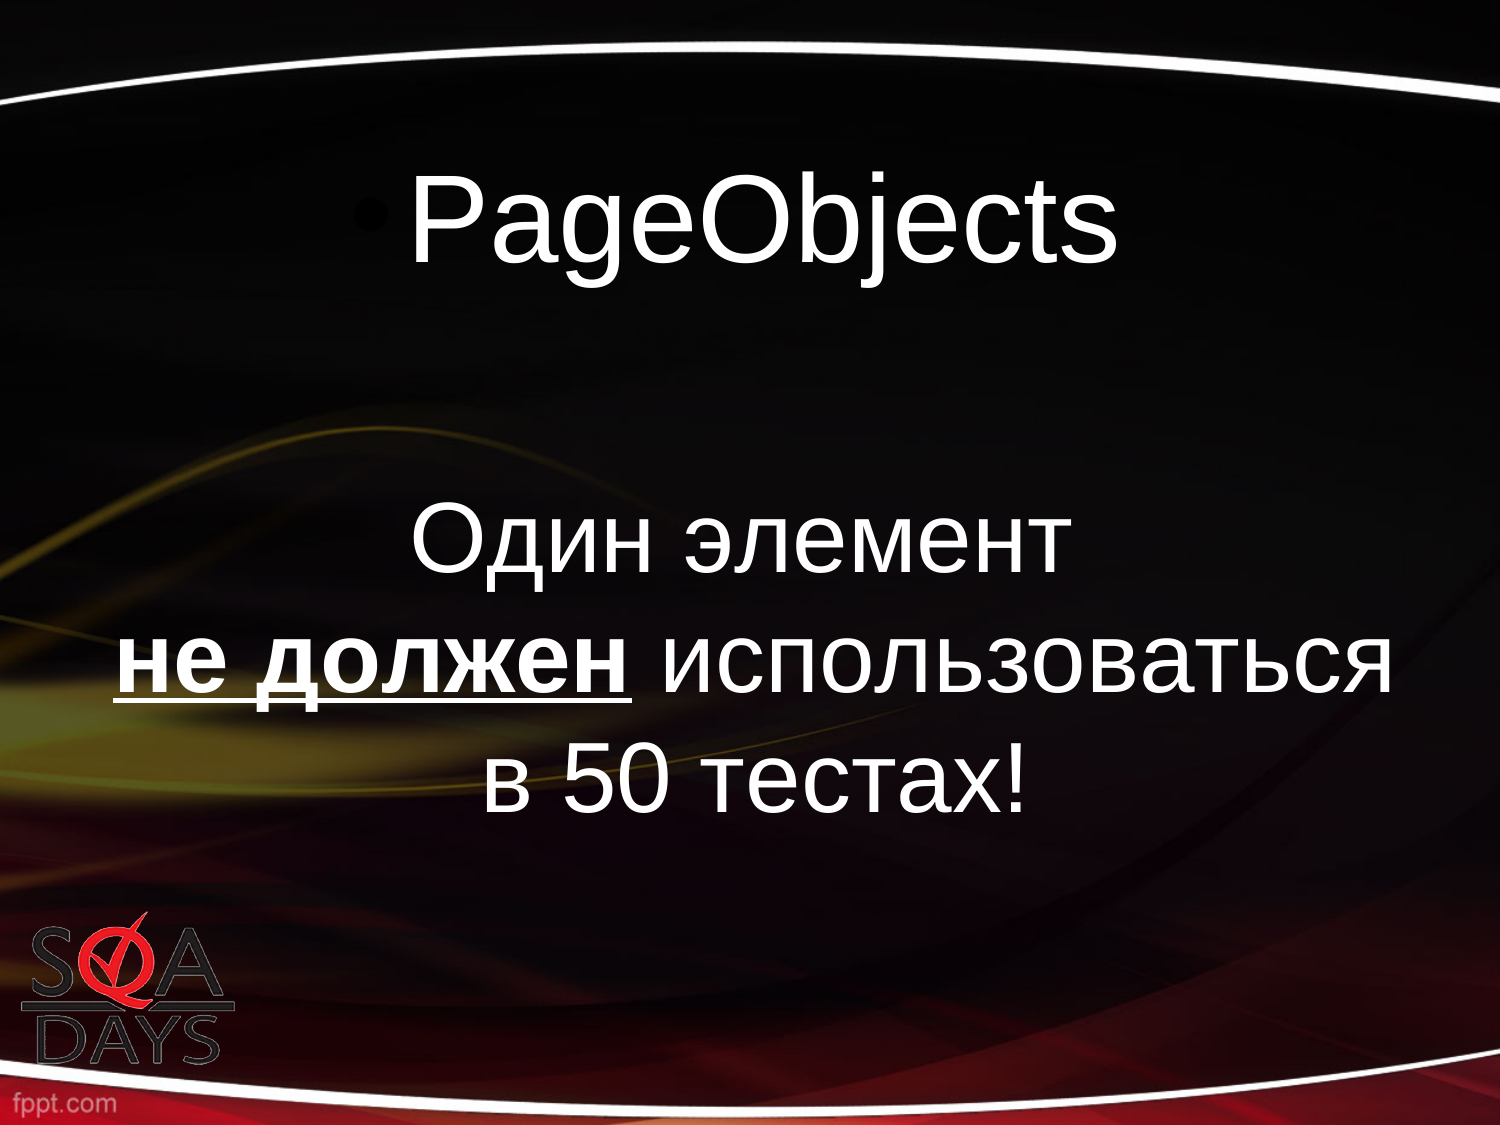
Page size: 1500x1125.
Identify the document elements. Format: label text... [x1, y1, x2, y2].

title Один элемент не должен использоваться в 50 тестах! [95, 464, 1416, 841]
list PageObjects [334, 85, 1137, 341]
picture [0, 0, 1500, 1125]
